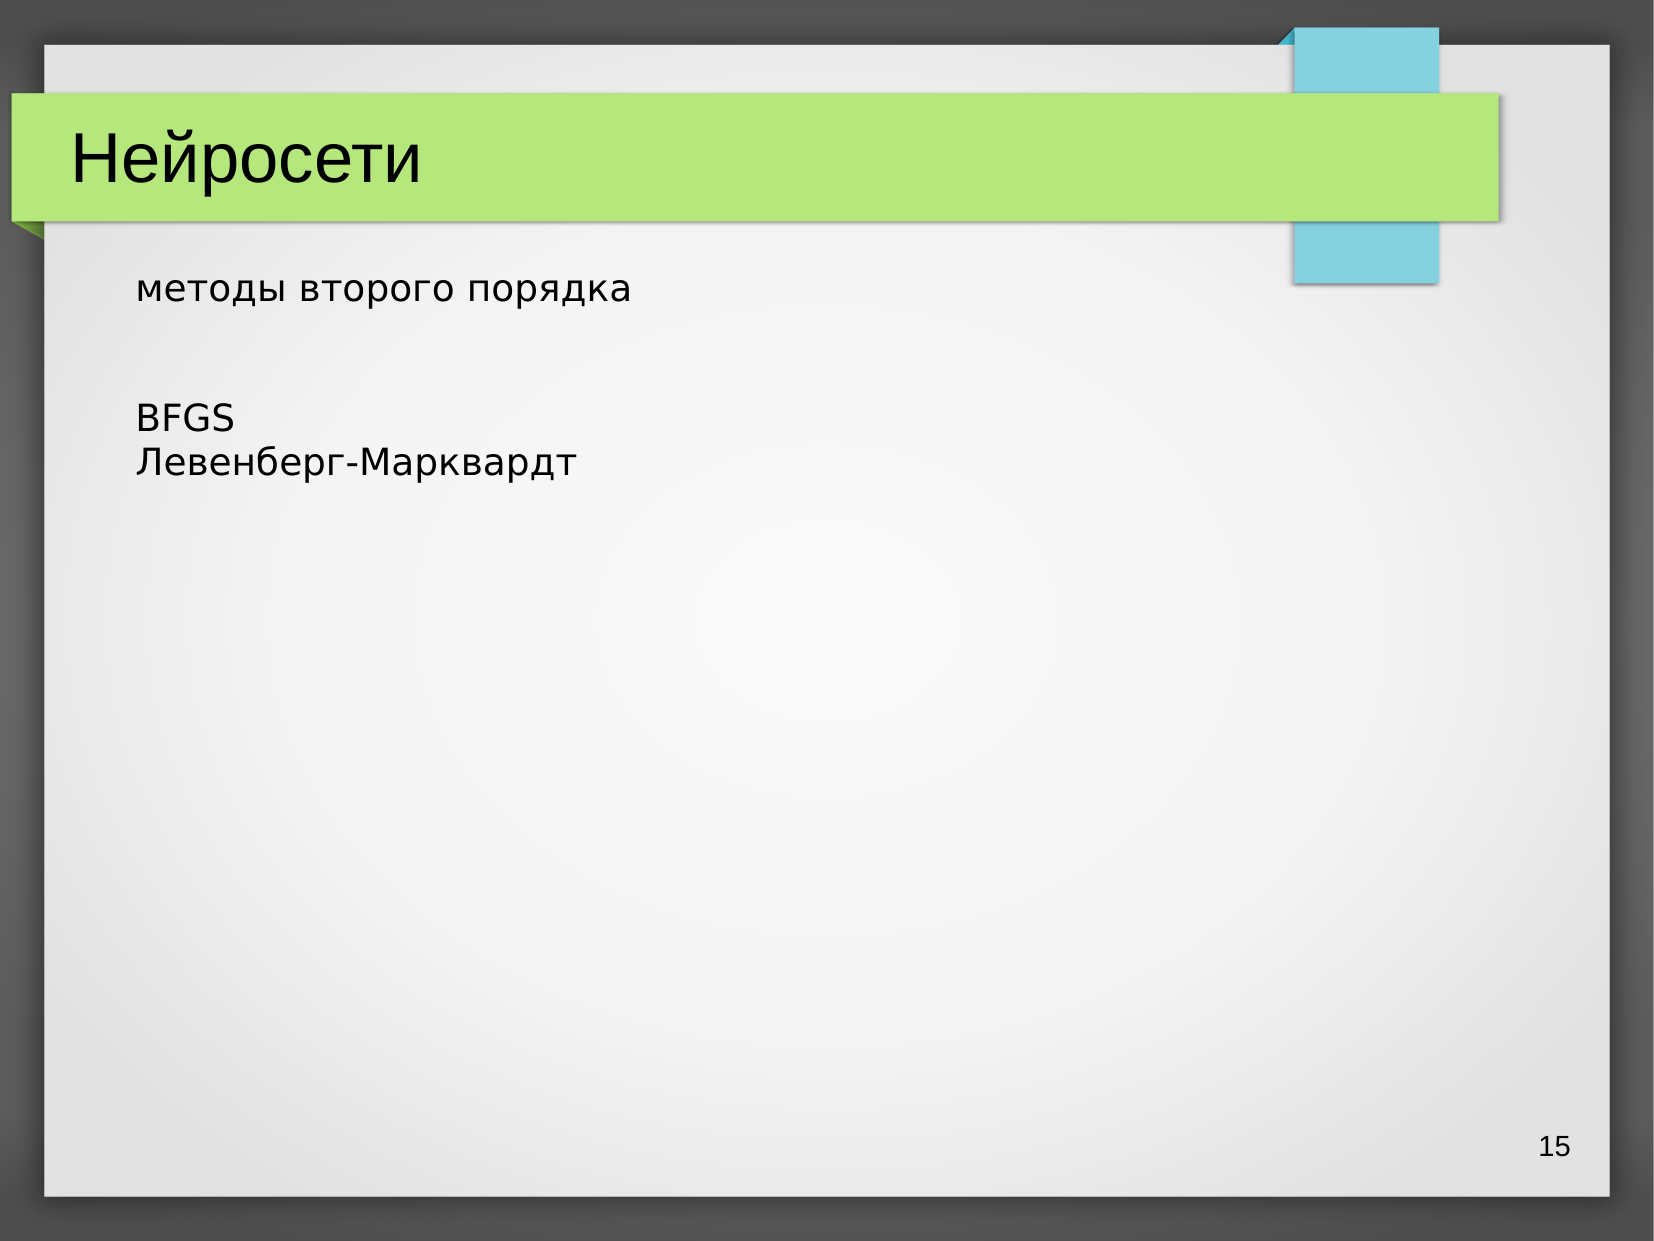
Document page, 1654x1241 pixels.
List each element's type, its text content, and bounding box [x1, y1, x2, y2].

text_box методы второго порядка BFGS Левенберг-Марквардт [120, 259, 1371, 536]
title Нейросети [70, 118, 1205, 199]
picture [0, 0, 1654, 1241]
